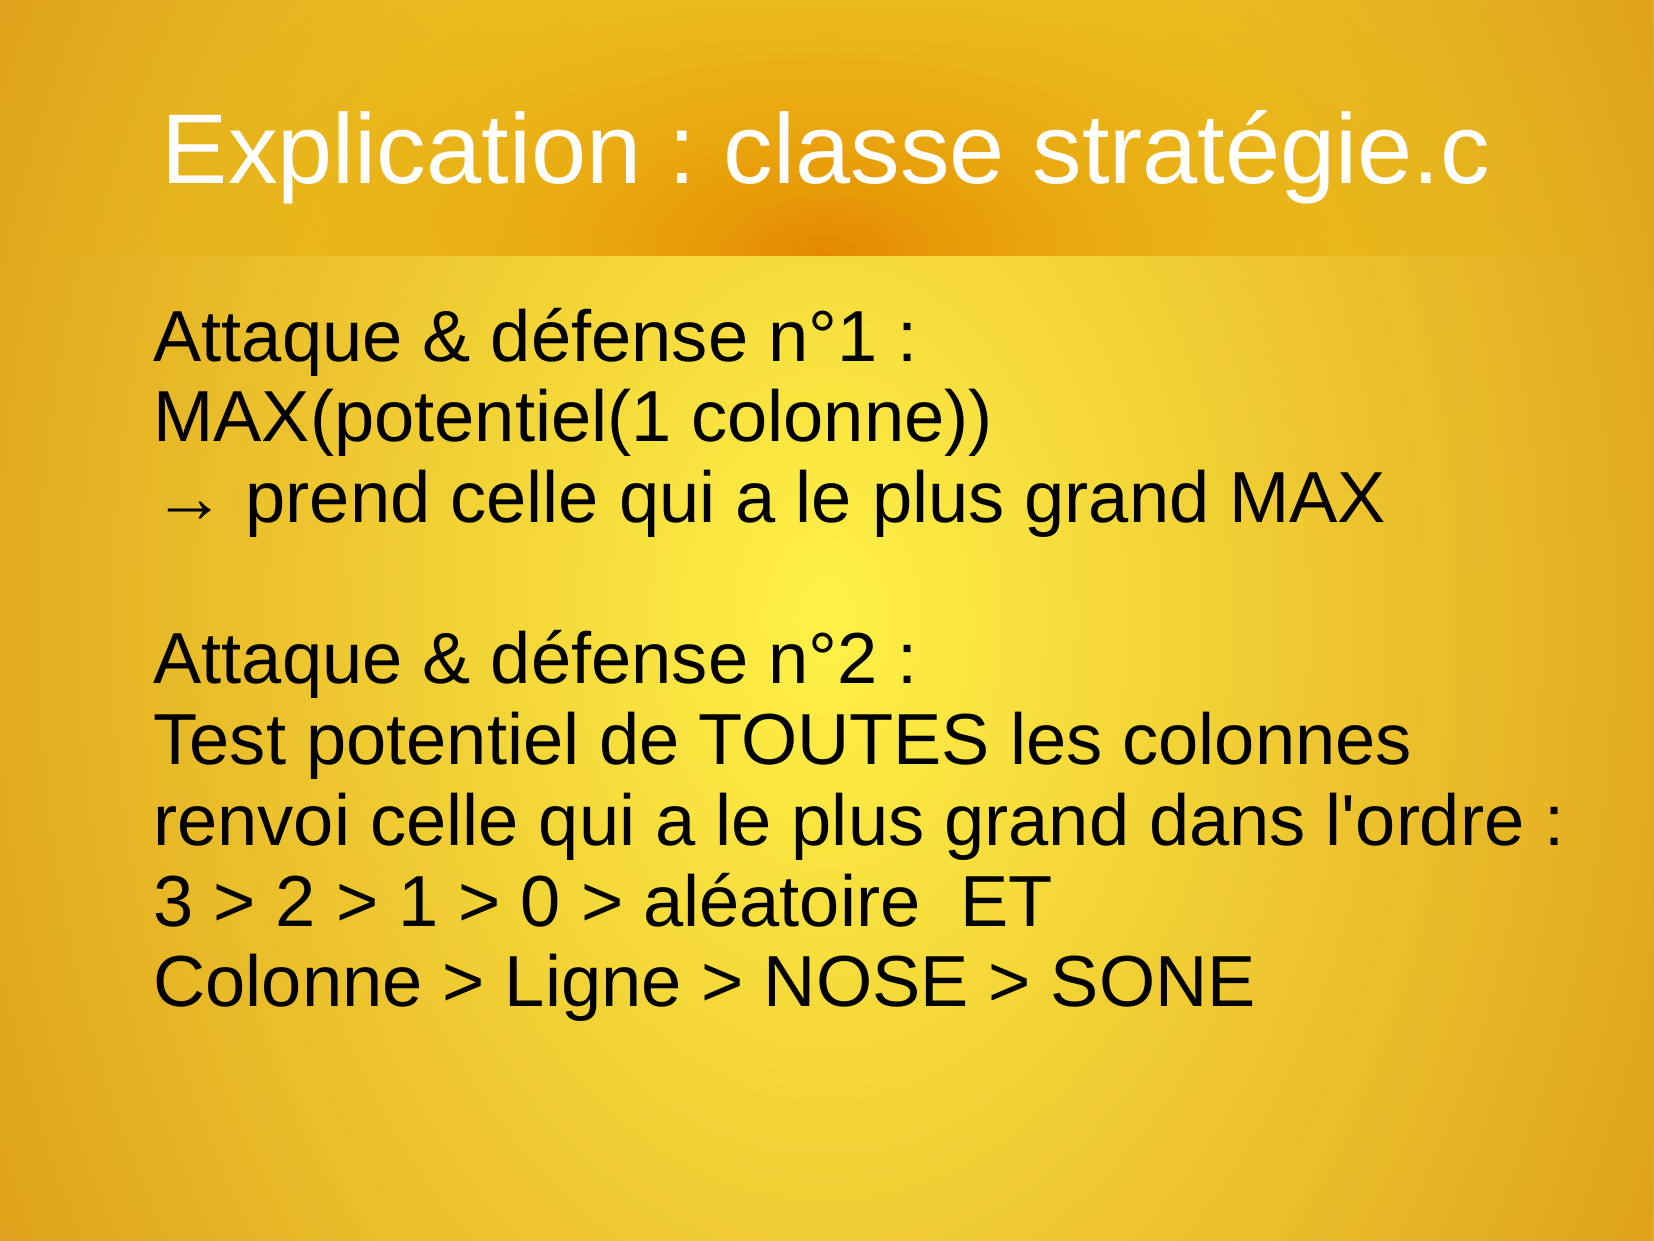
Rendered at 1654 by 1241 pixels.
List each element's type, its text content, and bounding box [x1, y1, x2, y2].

title Explication : classe stratégie.c [82, 47, 1571, 252]
list Attaque & défense n°1 : MAX(potentiel(1 colonne)) → prend celle qui a le plus grand MAX Attaque & défense n°2 : Test potentiel de TOUTES les colonnes renvoi celle qui a le plus grand dans l'ordre : 3 > 2 > 1 > 0 > aléatoire ET Colonne > Ligne > NOSE > SONE [82, 299, 1571, 1019]
